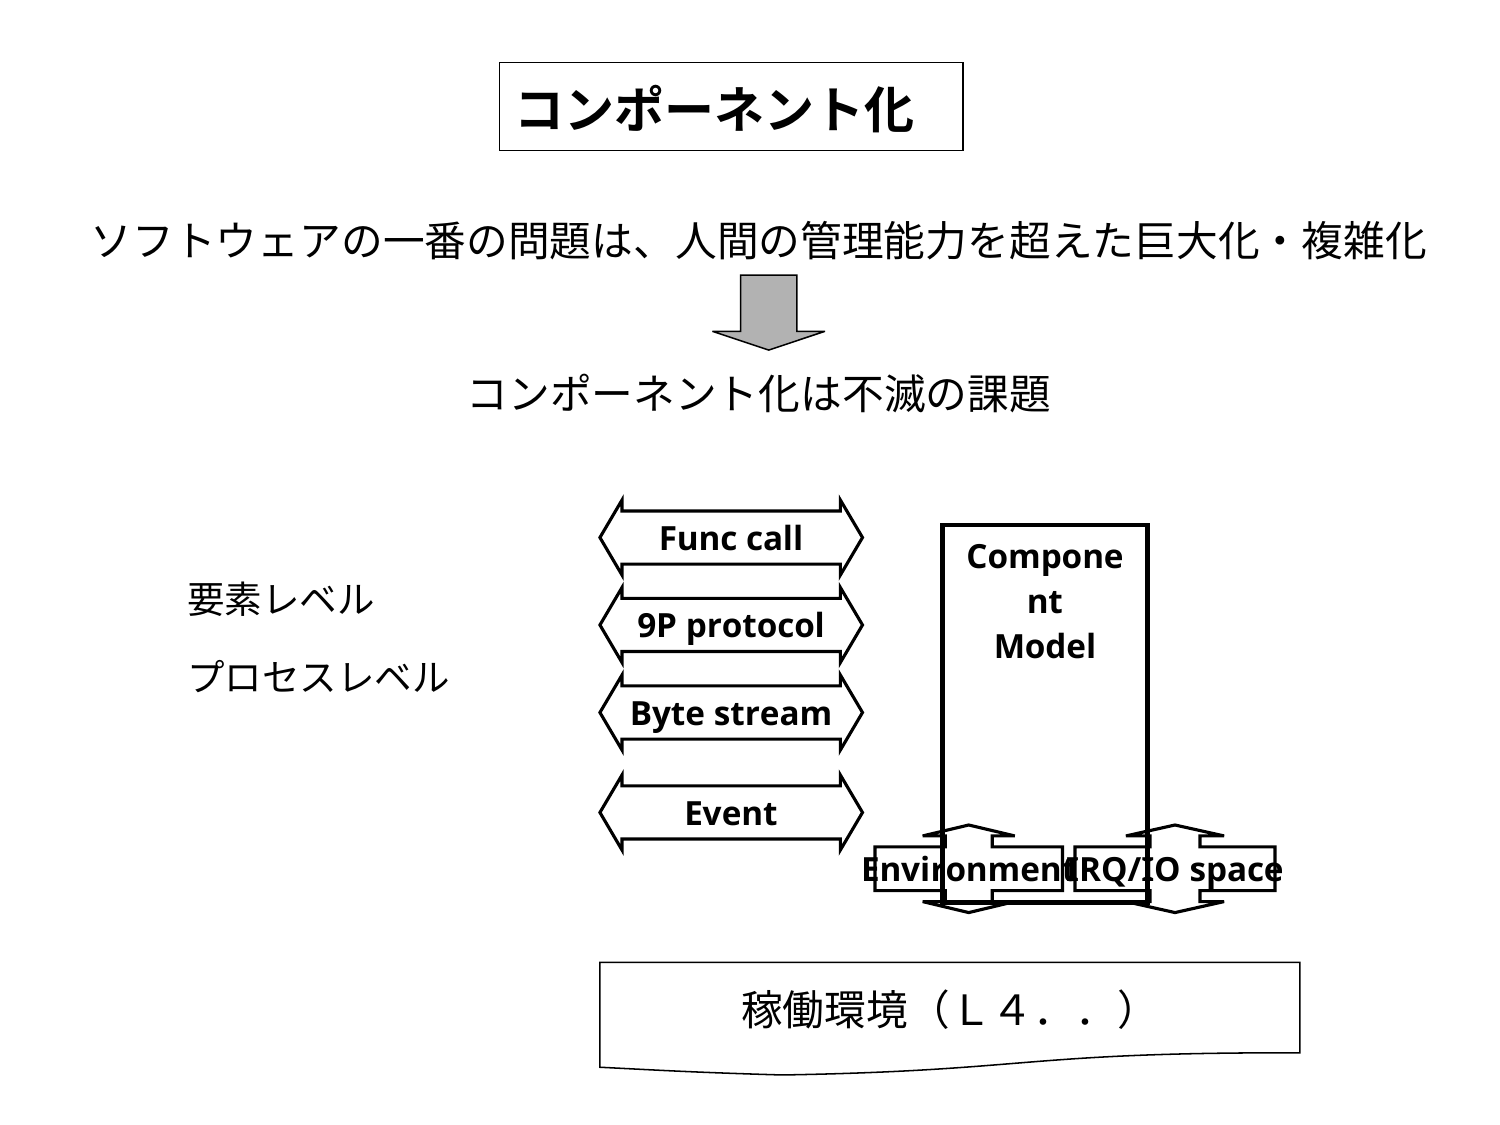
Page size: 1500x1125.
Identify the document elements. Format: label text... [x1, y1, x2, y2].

text_box [712, 275, 826, 351]
text_box Byte stream [599, 675, 863, 751]
text_box Component Model [993, 867, 1148, 903]
text_box ソフトウェアの一番の問題は、人間の管理能力を超えた巨大化・複雑化 コンポーネント化は不滅の課題 [75, 199, 1442, 429]
text_box 9P protocol [599, 587, 863, 663]
text_box Component Model [942, 524, 1148, 863]
text_box Func call [599, 500, 863, 576]
text_box 稼働環境（Ｌ４．．） [599, 962, 1300, 1075]
text_box コンポーネント化 [499, 62, 964, 151]
text_box 要素レベル プロセスレベル [172, 562, 465, 710]
text_box Environment [874, 825, 1063, 913]
text_box Event [599, 774, 863, 851]
text_box IRQ/IO space [1075, 825, 1276, 913]
